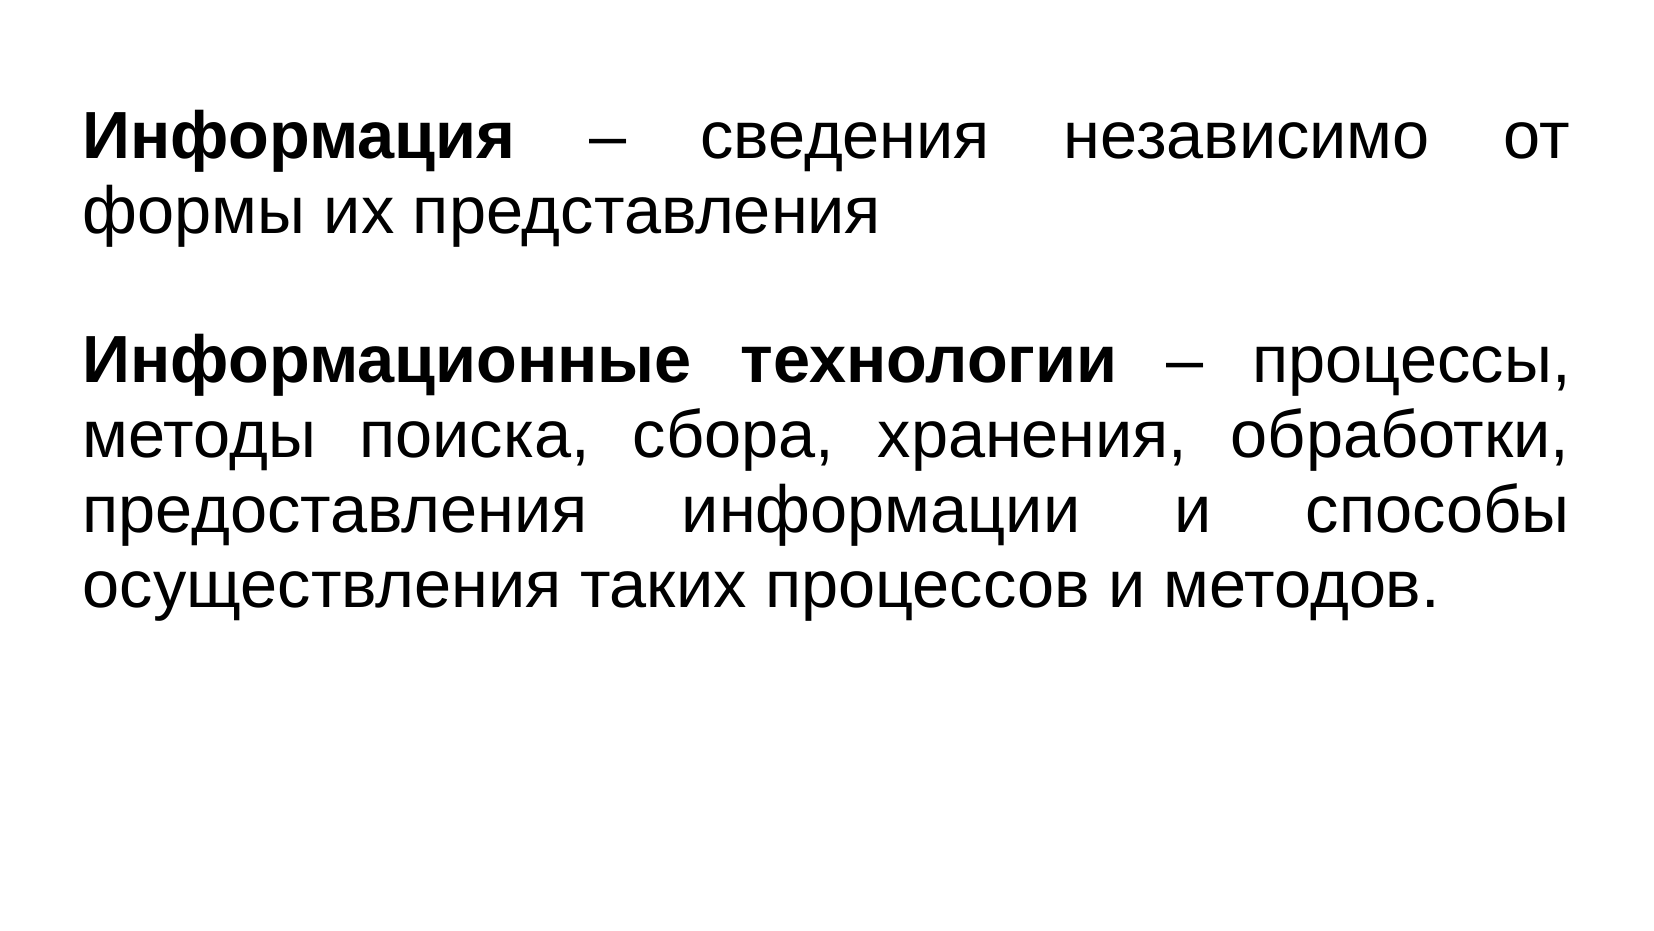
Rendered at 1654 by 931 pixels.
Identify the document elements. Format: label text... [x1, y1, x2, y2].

subtitle Информация – сведения независимо от формы их представления Информационные технологии – процессы, методы поиска, сбора, хранения, обработки, предоставления информации и способы осуществления таких процессов и методов. [82, 37, 1571, 757]
